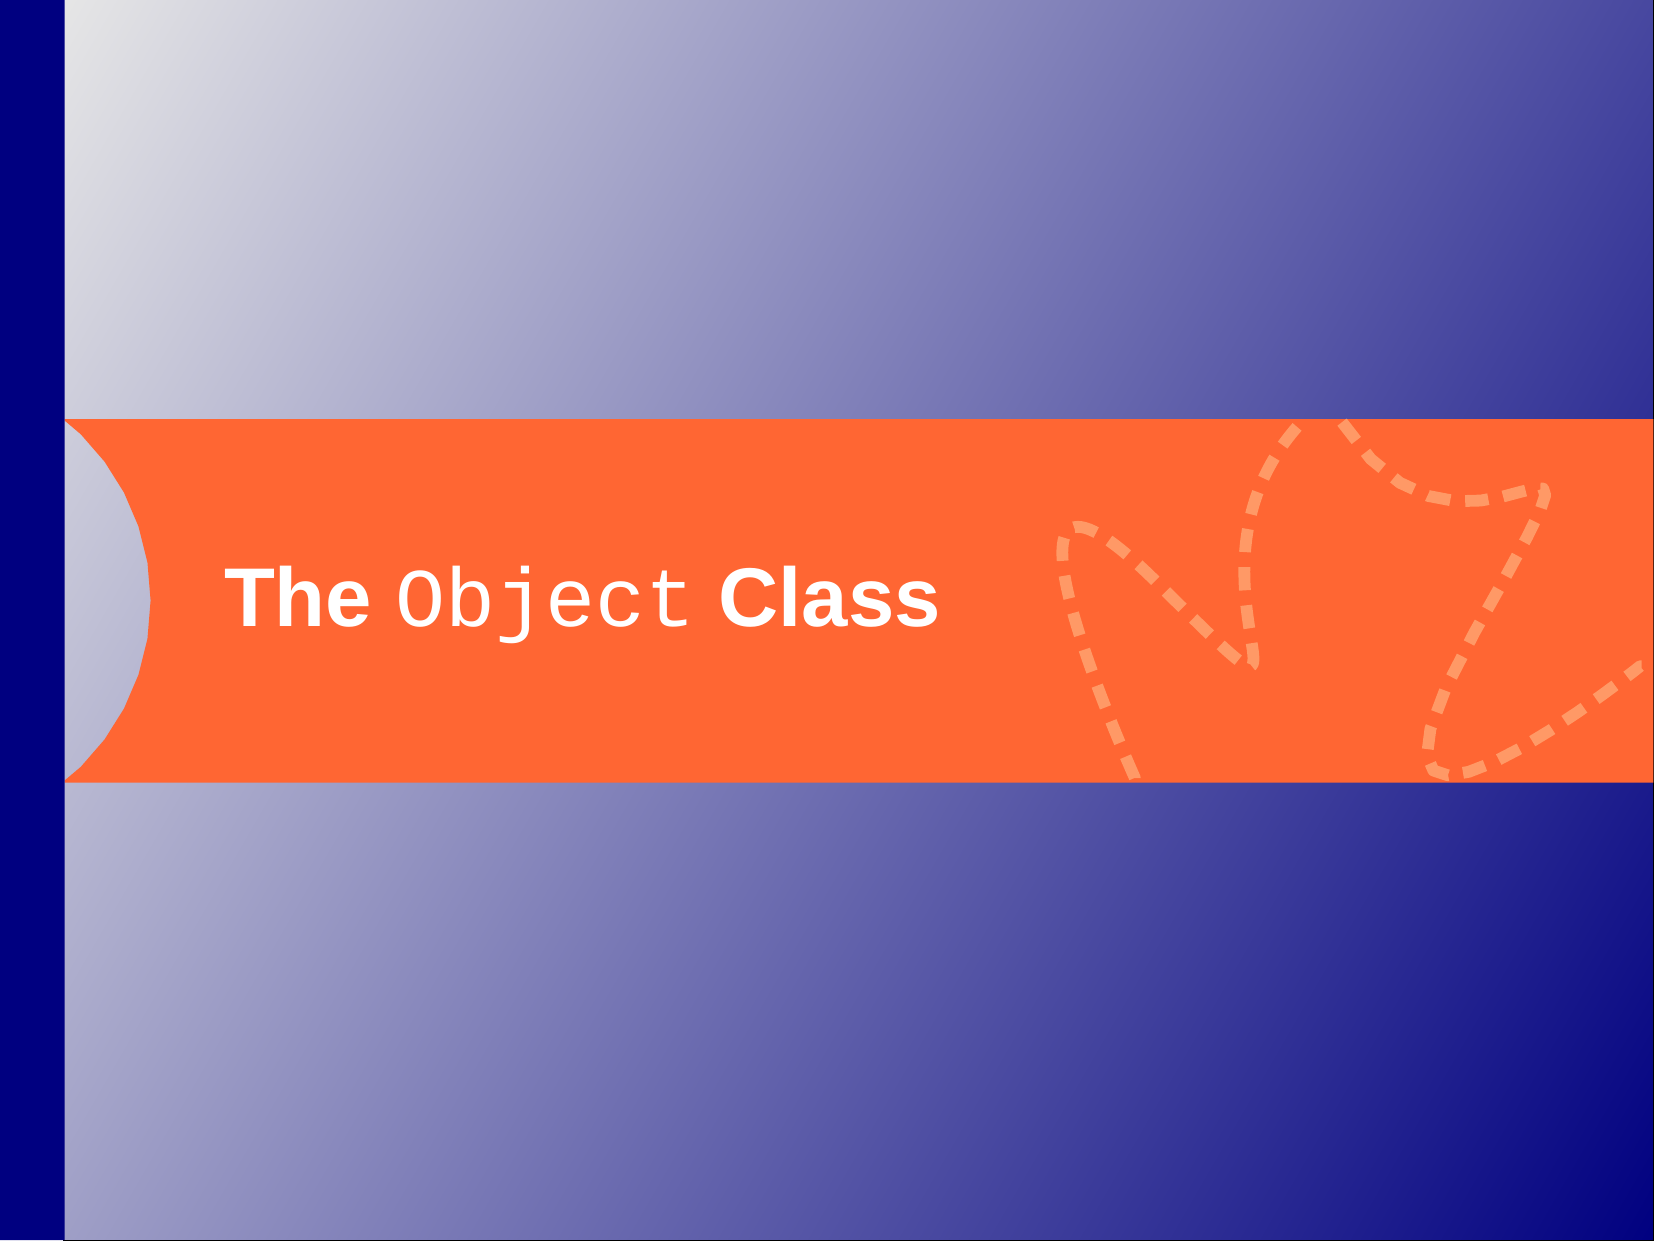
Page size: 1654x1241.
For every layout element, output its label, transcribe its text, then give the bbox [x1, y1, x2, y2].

title The Object Class [224, 497, 1093, 704]
